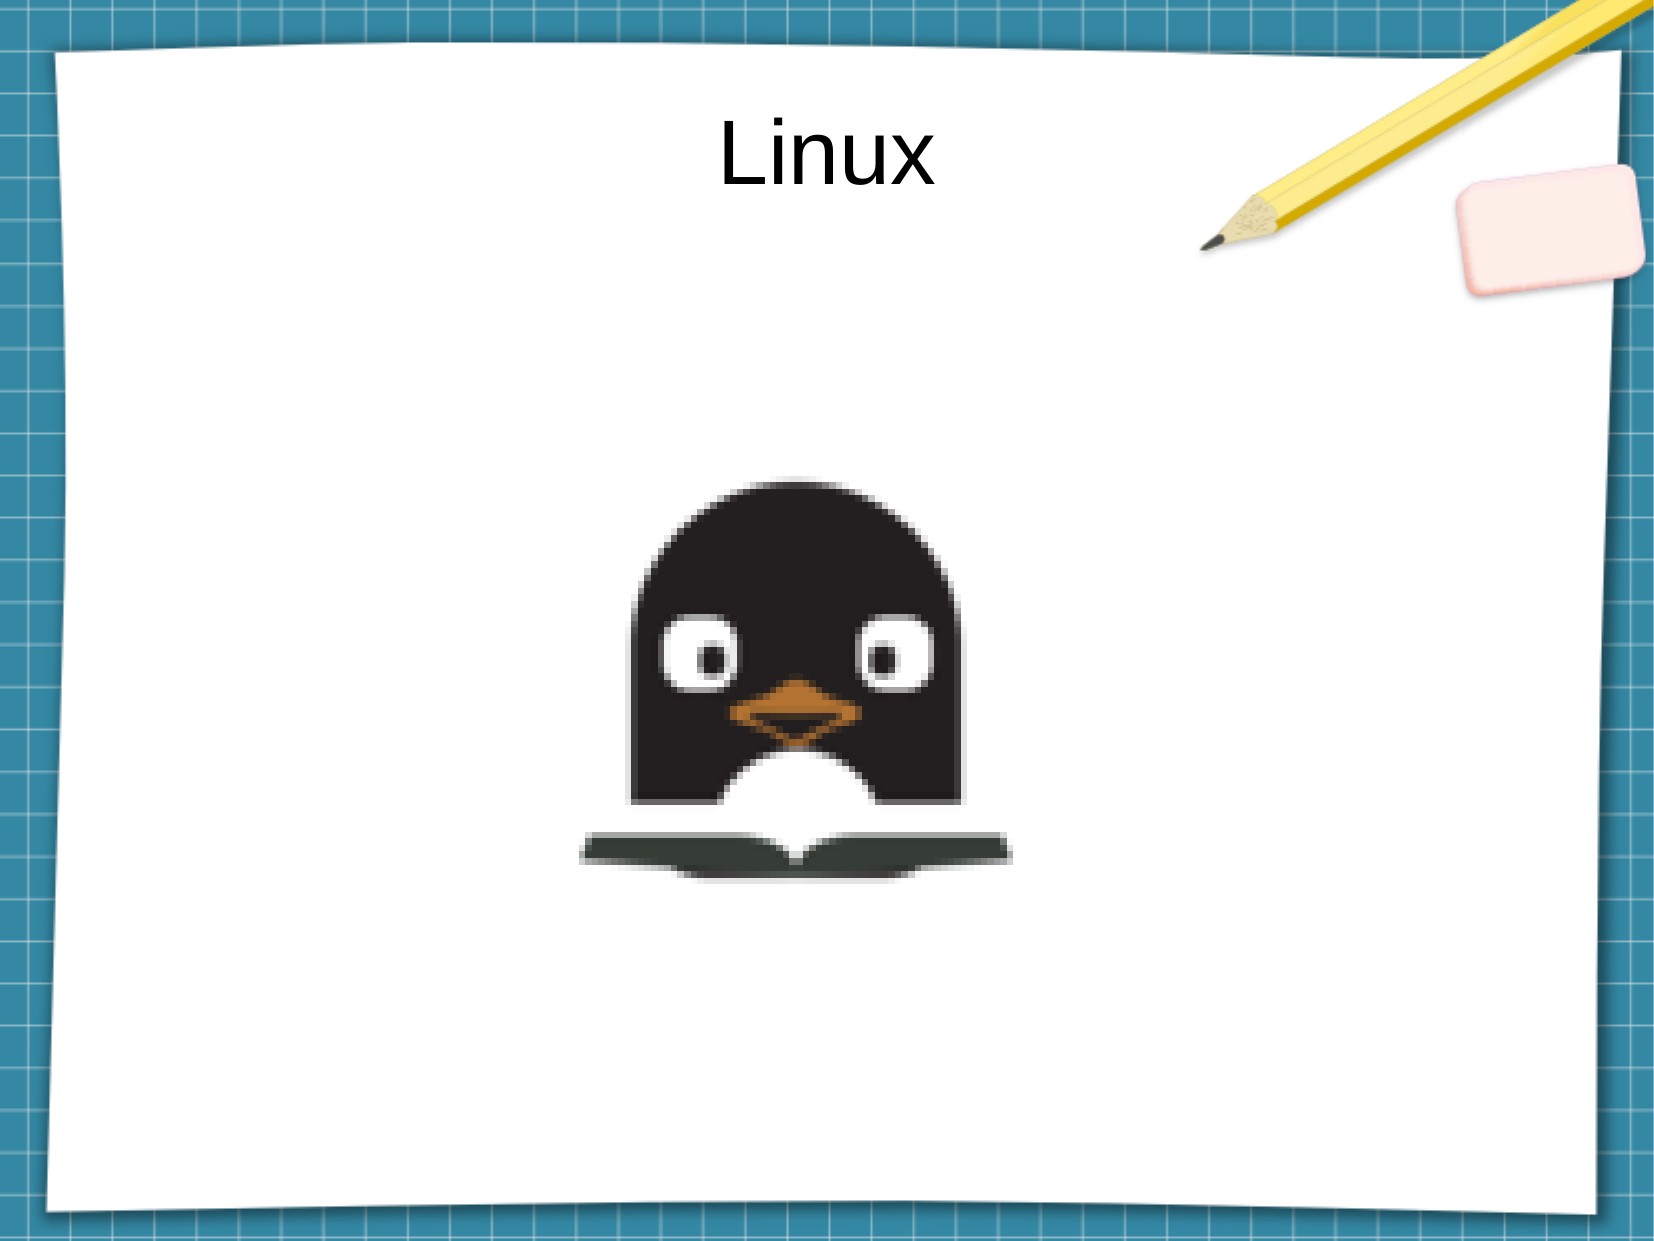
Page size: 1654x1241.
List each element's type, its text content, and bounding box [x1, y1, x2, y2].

picture [0, 0, 1654, 1241]
title Linux [82, 49, 1571, 257]
